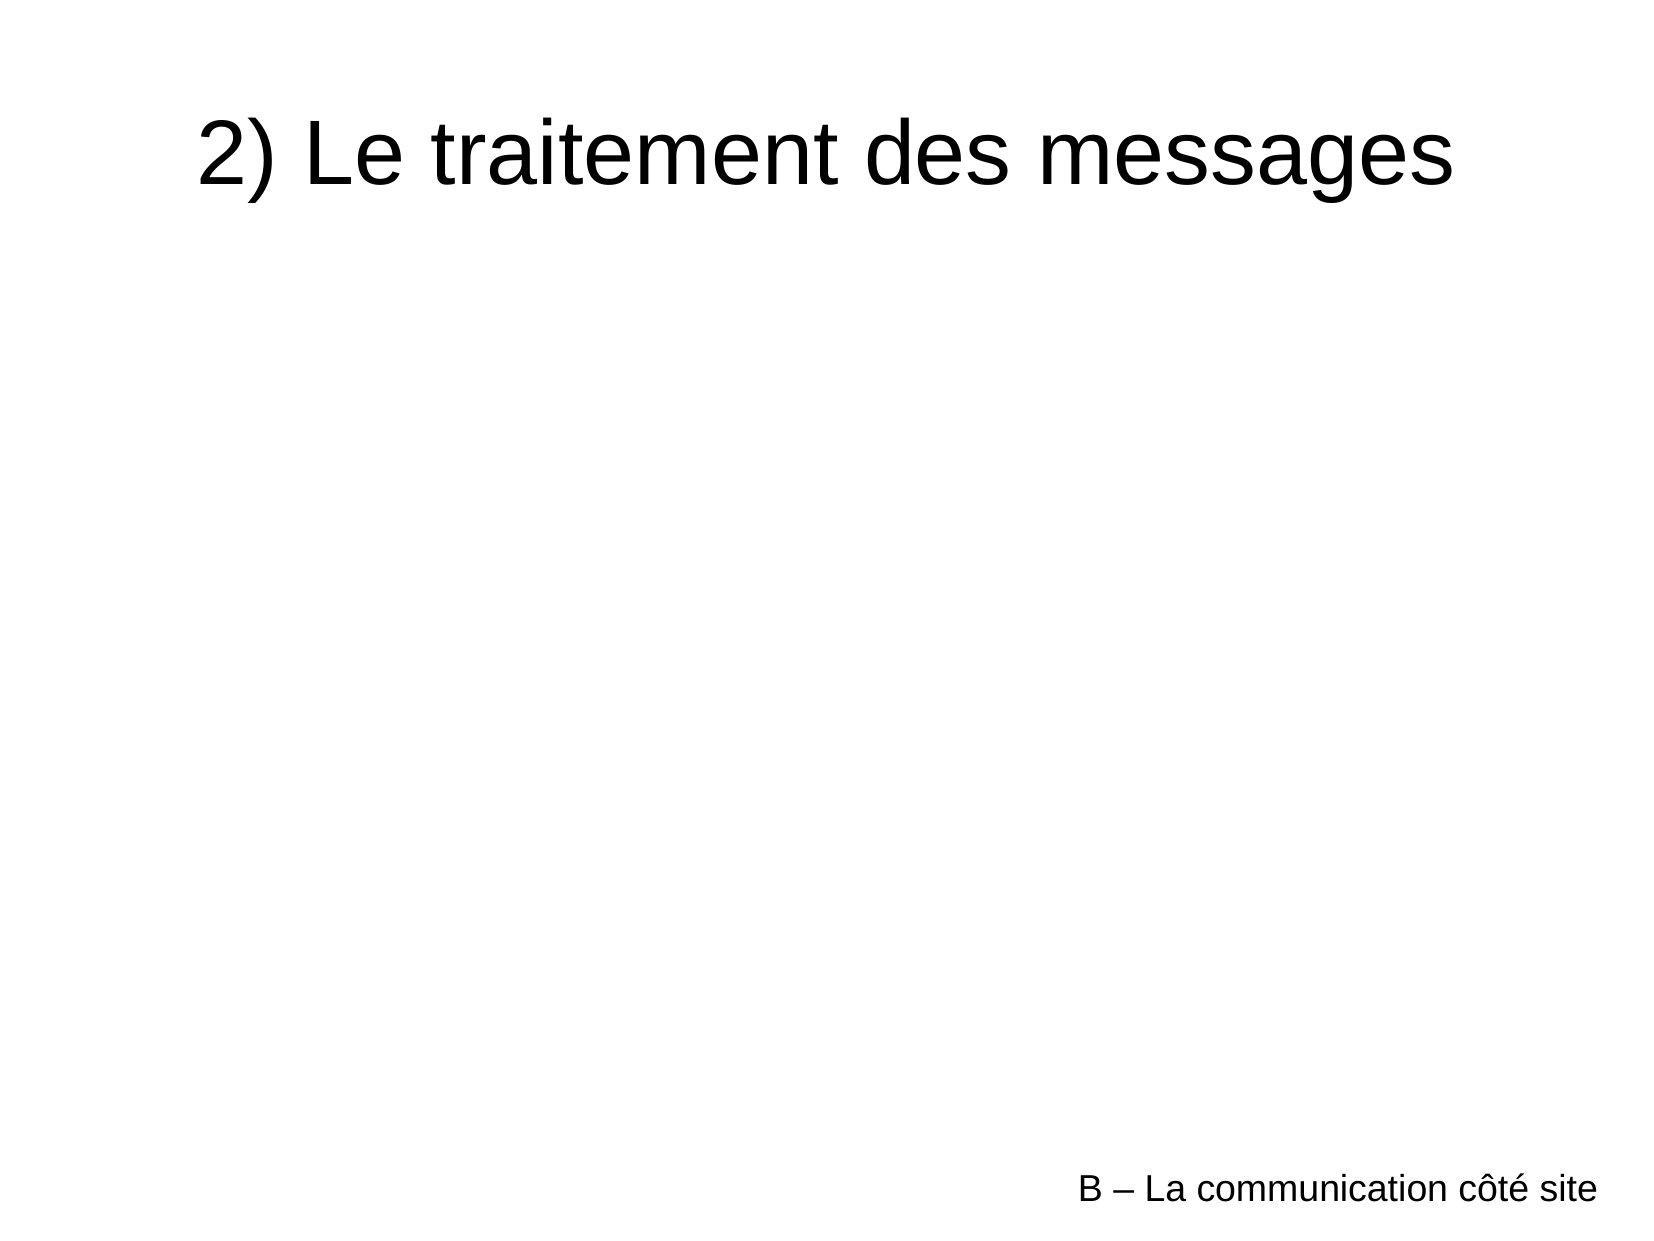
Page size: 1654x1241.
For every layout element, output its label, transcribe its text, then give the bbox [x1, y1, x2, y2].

text_box B – La communication côté site [1063, 1159, 1614, 1217]
title 2) Le traitement des messages [82, 49, 1571, 257]
